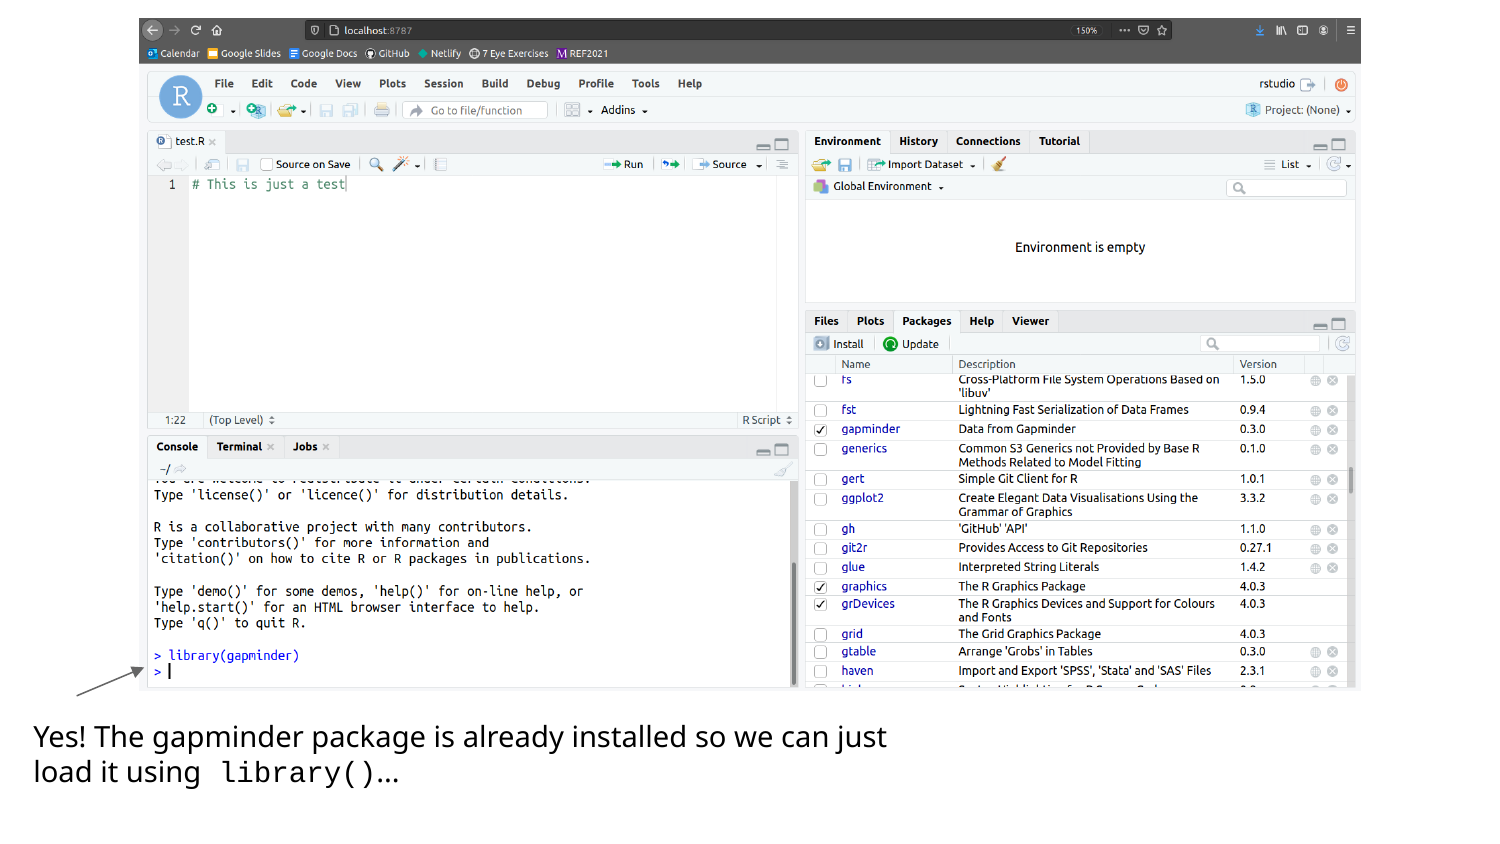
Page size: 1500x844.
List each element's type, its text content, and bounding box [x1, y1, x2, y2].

text_box Yes! The gapminder package is already installed so we can just load it using library()... [18, 703, 917, 821]
picture [139, 18, 1361, 691]
